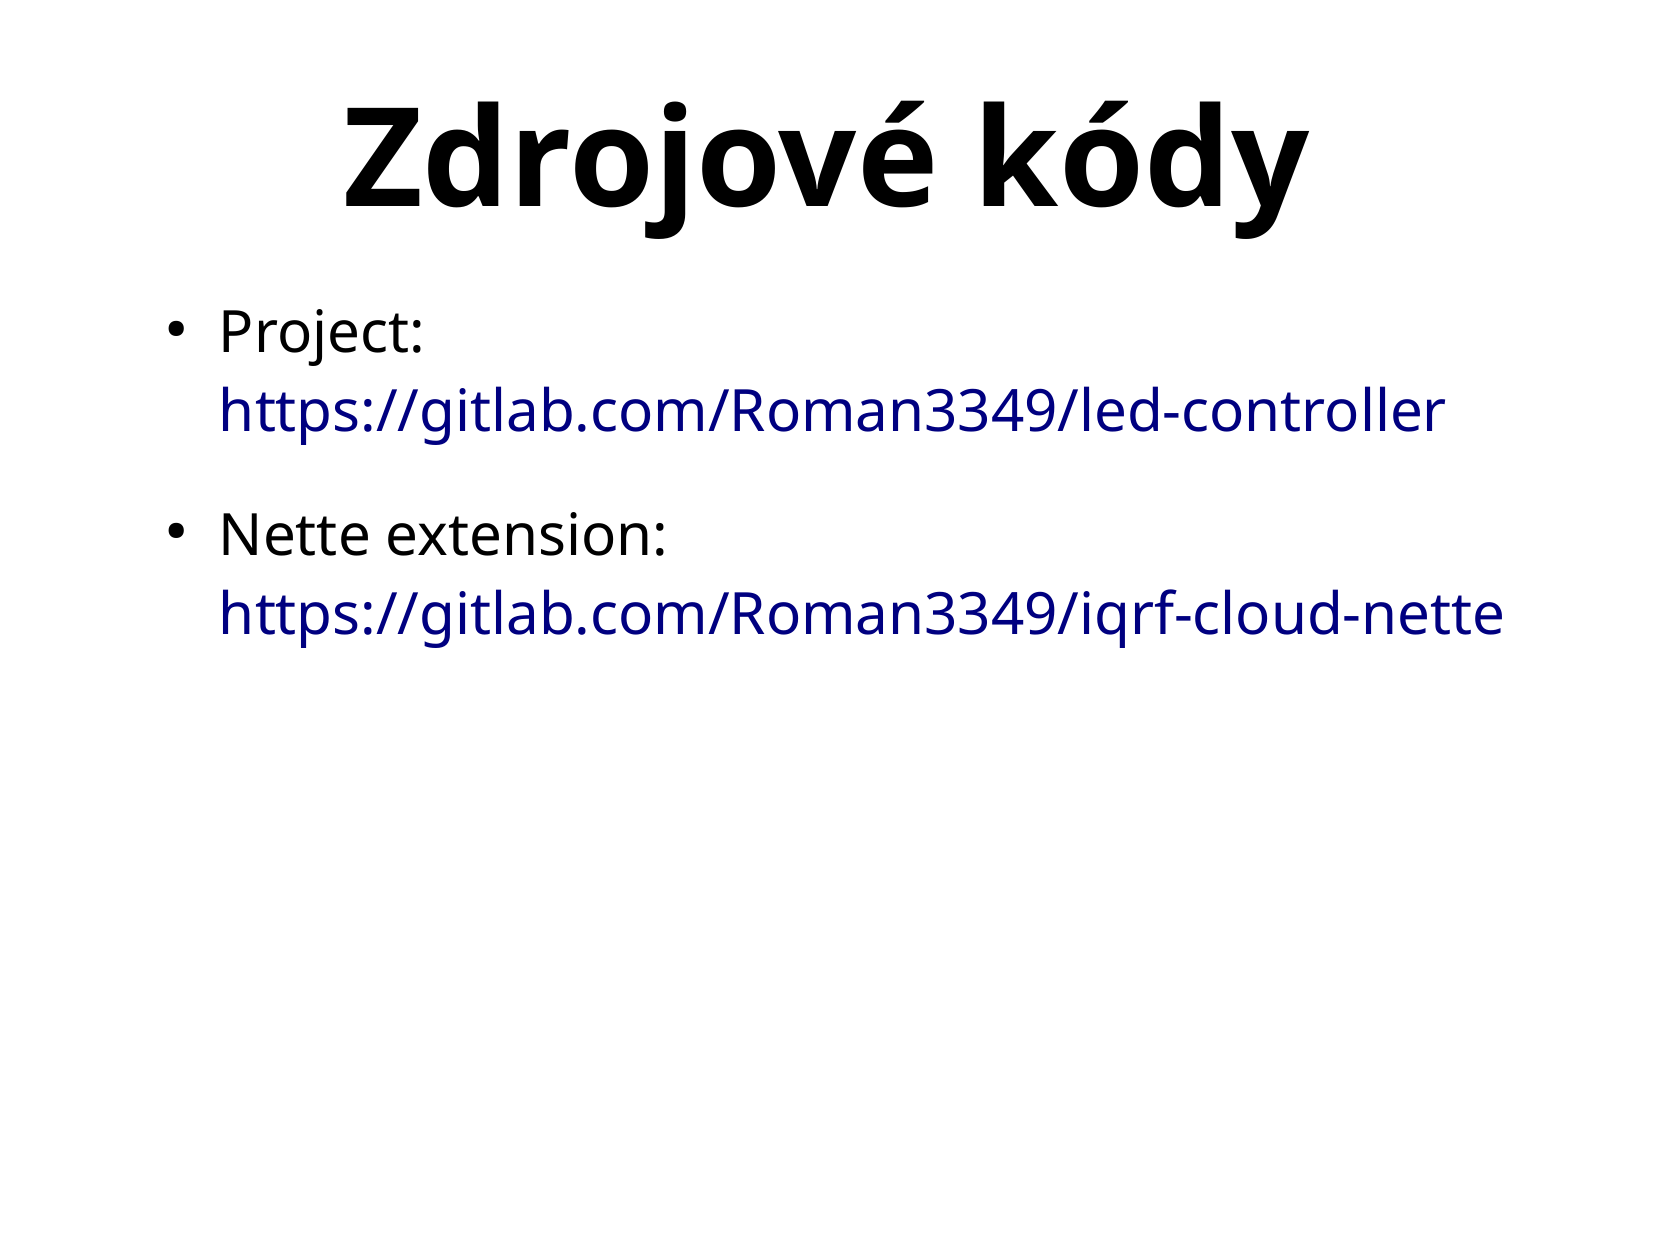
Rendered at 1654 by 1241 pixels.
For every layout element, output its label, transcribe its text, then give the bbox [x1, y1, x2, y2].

title Zdrojové kódy [82, 49, 1571, 257]
list Project: https://gitlab.com/Roman3349/led-controller Nette extension: https://gitlab.com/Roman3349/iqrf-cloud-nette [82, 290, 1571, 1010]
